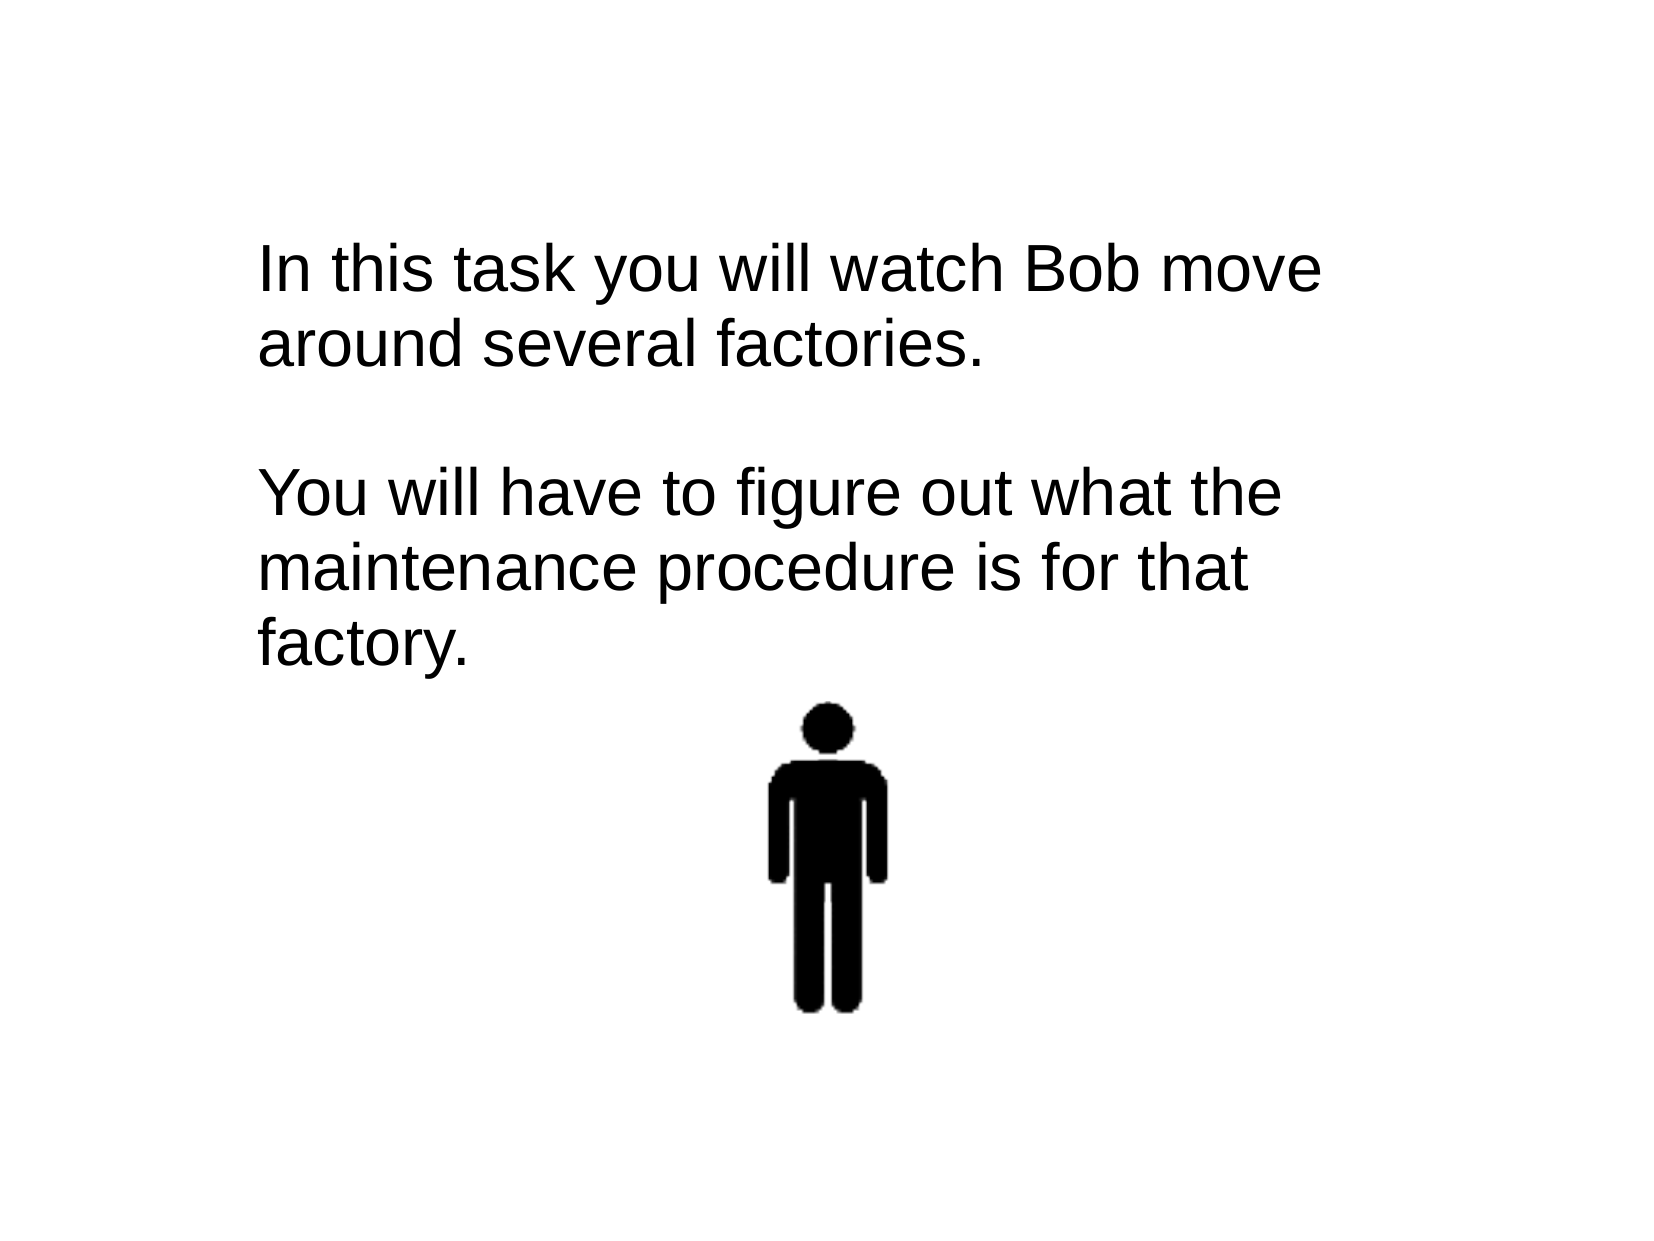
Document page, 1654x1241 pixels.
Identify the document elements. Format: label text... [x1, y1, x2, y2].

picture [671, 701, 987, 1017]
text_box In this task you will watch Bob move around several factories. You will have to figure out what the maintenance procedure is for that factory. [242, 223, 1458, 1061]
